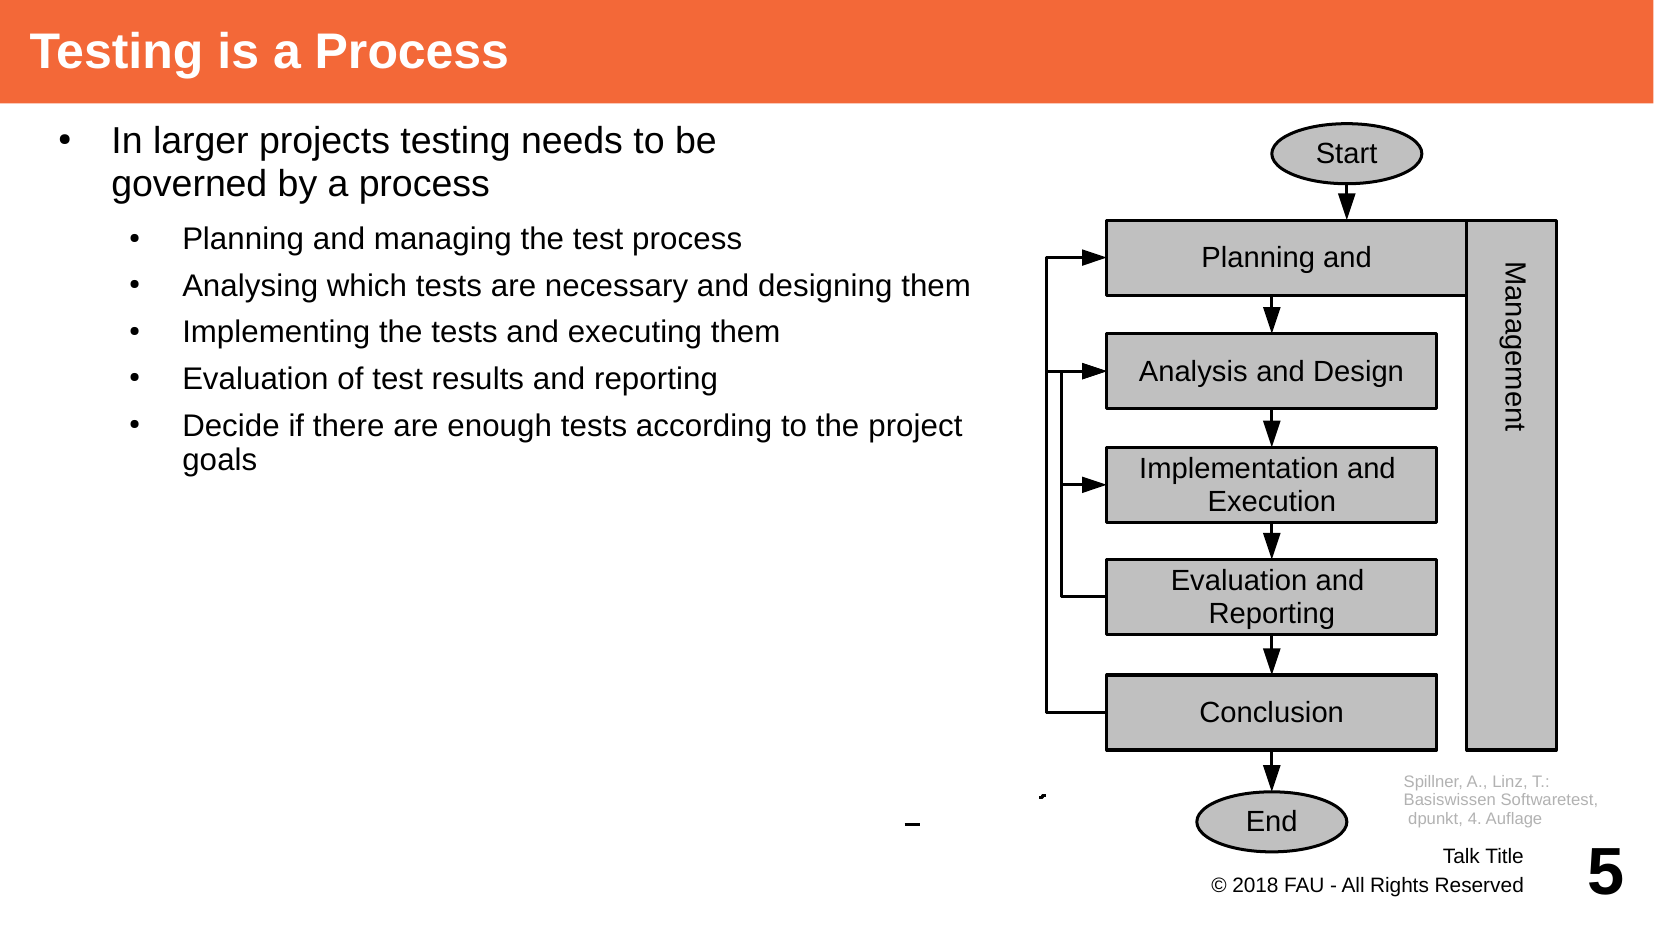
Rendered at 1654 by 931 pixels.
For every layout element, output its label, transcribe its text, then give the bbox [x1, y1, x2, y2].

text_box Spillner, A., Linz, T.: Basiswissen Softwaretest, dpunkt, 4. Auflage [1391, 759, 1647, 841]
text_box Start [1271, 123, 1422, 184]
list In larger projects testing needs to be governed by a process Planning and managing the test process Analysing which tests are necessary and designing them Implementing the tests and executing them Evaluation of test results and reporting Decide if there are enough tests according to the project goals [40, 120, 976, 451]
text_box End [1196, 791, 1347, 852]
text_box Evaluation and Reporting [1106, 559, 1437, 635]
text_box Analysis and Design [1106, 333, 1437, 409]
text_box [1466, 466, 1557, 751]
text_box Conclusion [1106, 675, 1437, 751]
text_box Planning and [1106, 220, 1466, 296]
text_box Implementation and Execution [1106, 447, 1437, 523]
title Testing is a Process [0, 0, 1654, 104]
text_box [1466, 220, 1557, 228]
text_box Management [1466, 228, 1565, 466]
